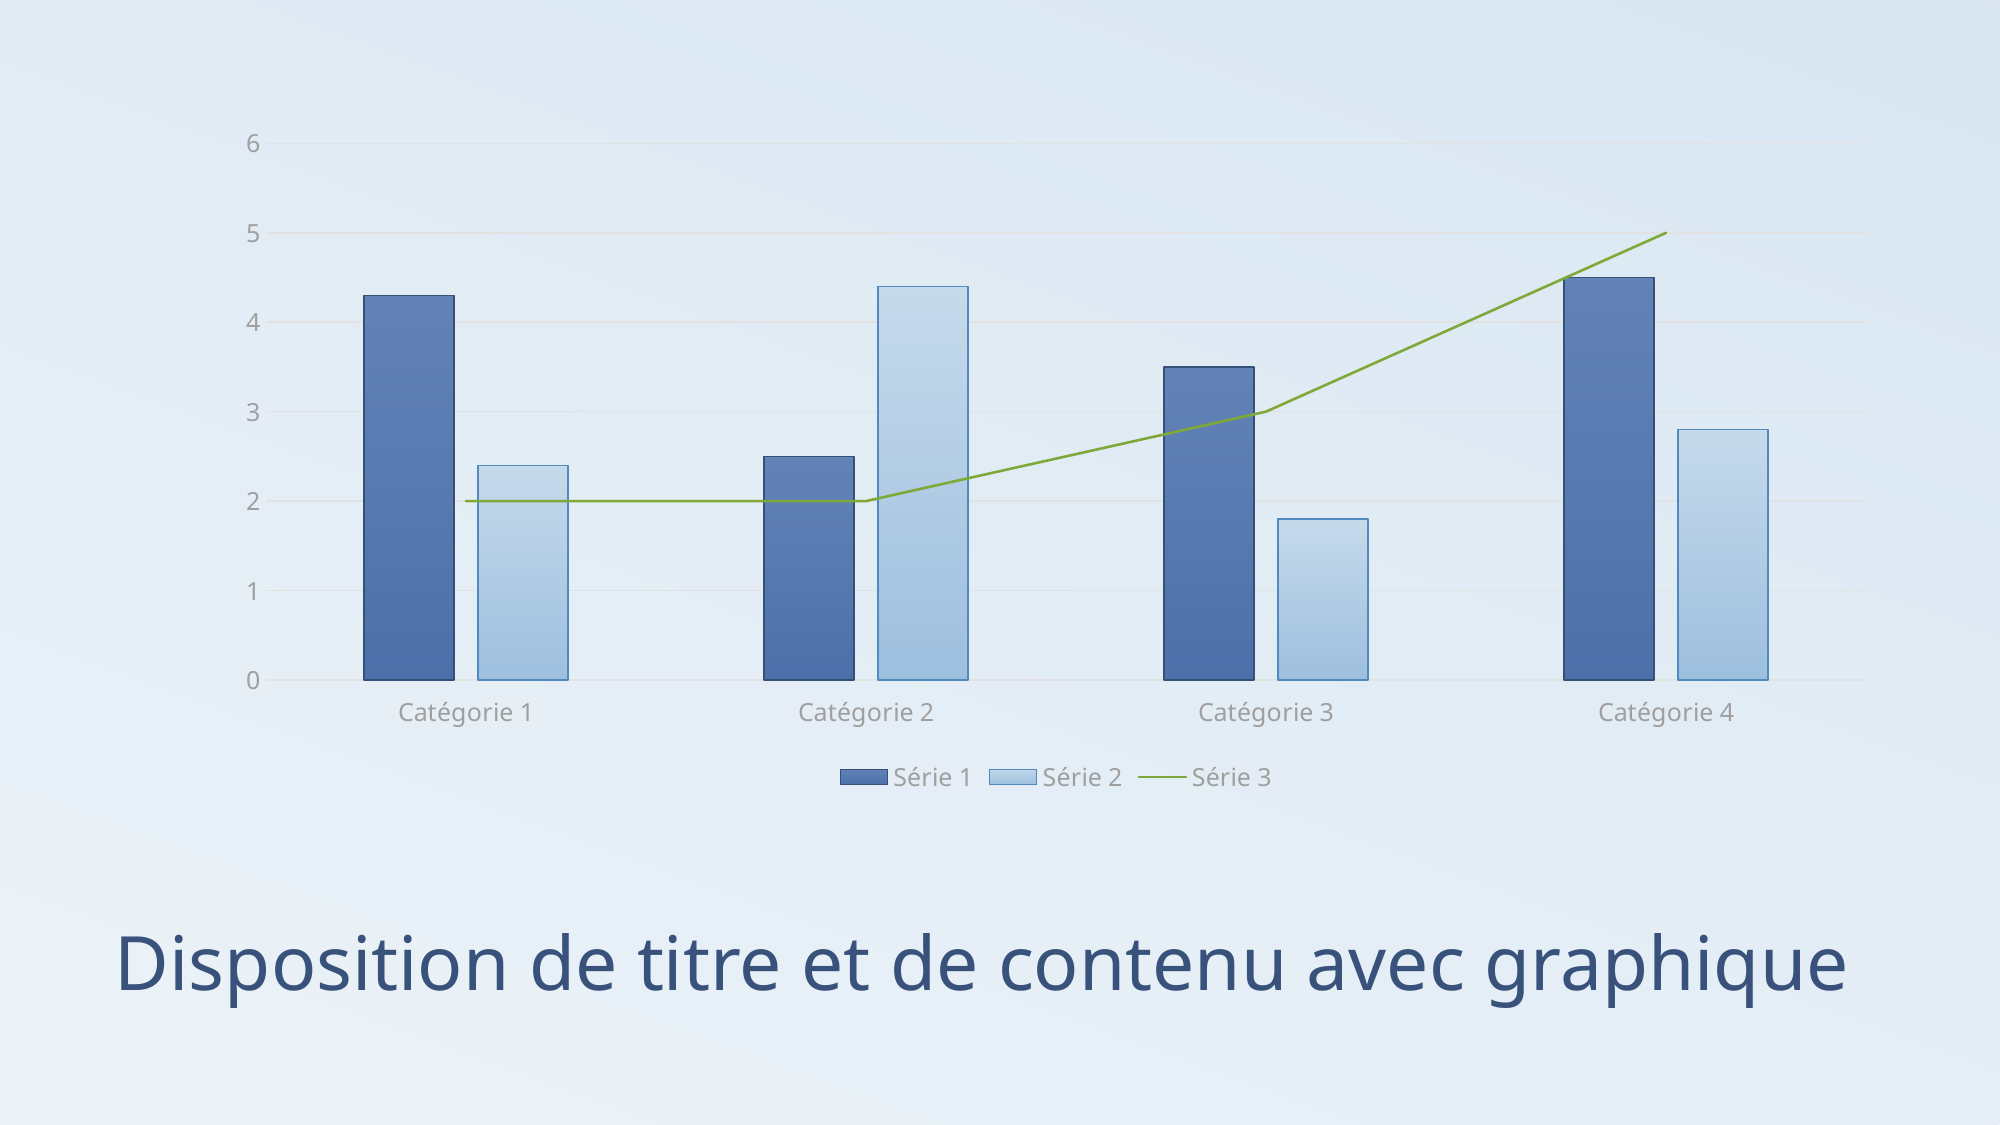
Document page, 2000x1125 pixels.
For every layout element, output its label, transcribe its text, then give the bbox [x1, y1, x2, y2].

title Disposition de titre et de contenu avec graphique [99, 837, 1900, 1013]
chart [212, 112, 1900, 801]
